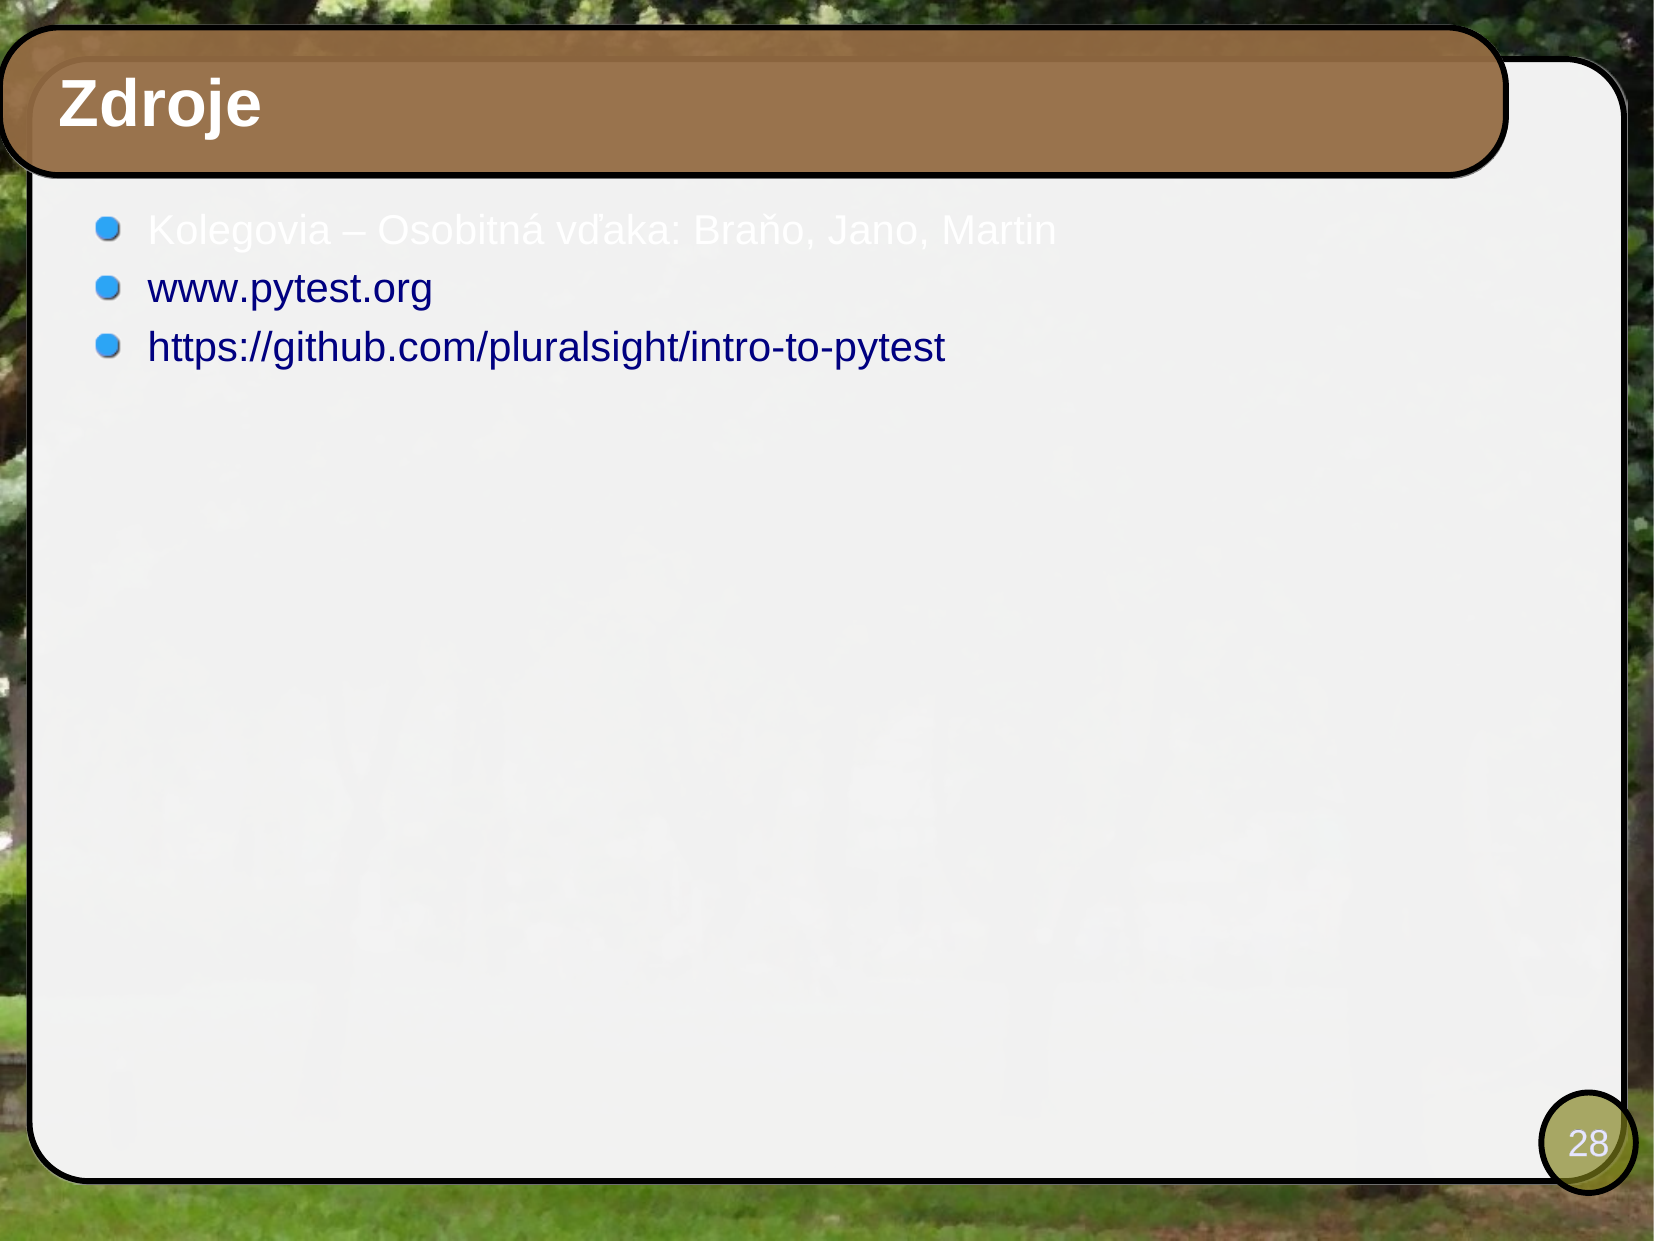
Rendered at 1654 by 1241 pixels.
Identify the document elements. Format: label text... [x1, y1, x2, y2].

list Kolegovia – Osobitná vďaka: Braňo, Jano, Martin www.pytest.org https://github.com/pluralsight/intro-to-pytest [59, 206, 1595, 1152]
title Zdroje [59, 29, 1447, 178]
picture [0, 0, 1654, 1241]
